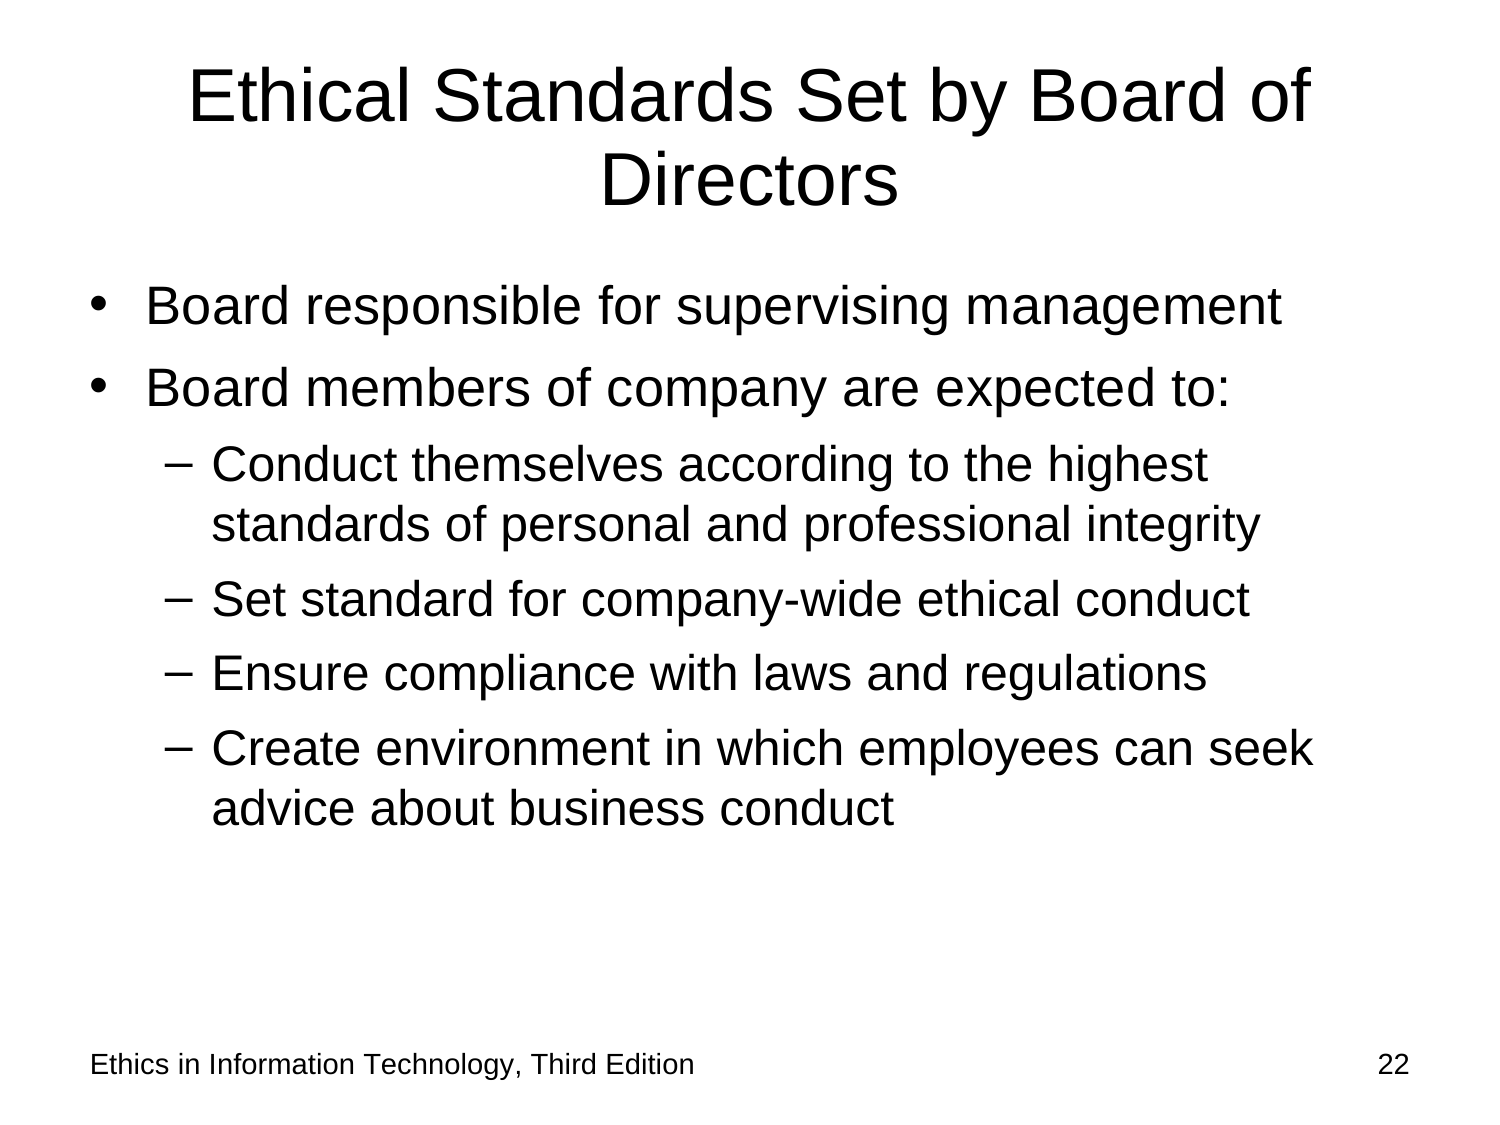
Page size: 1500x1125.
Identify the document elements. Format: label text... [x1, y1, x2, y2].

text_box <number> [1074, 1037, 1425, 1103]
title Ethical Standards Set by Board of Directors [75, 45, 1425, 233]
text_box Ethics in Information Technology, Third Edition [74, 1037, 1074, 1103]
list Board responsible for supervising management Board members of company are expected to: Conduct themselves according to the highest standards of personal and professional integrity Set standard for company-wide ethical conduct Ensure compliance with laws and regulations Create environment in which employees can seek advice about business conduct [75, 262, 1425, 1005]
